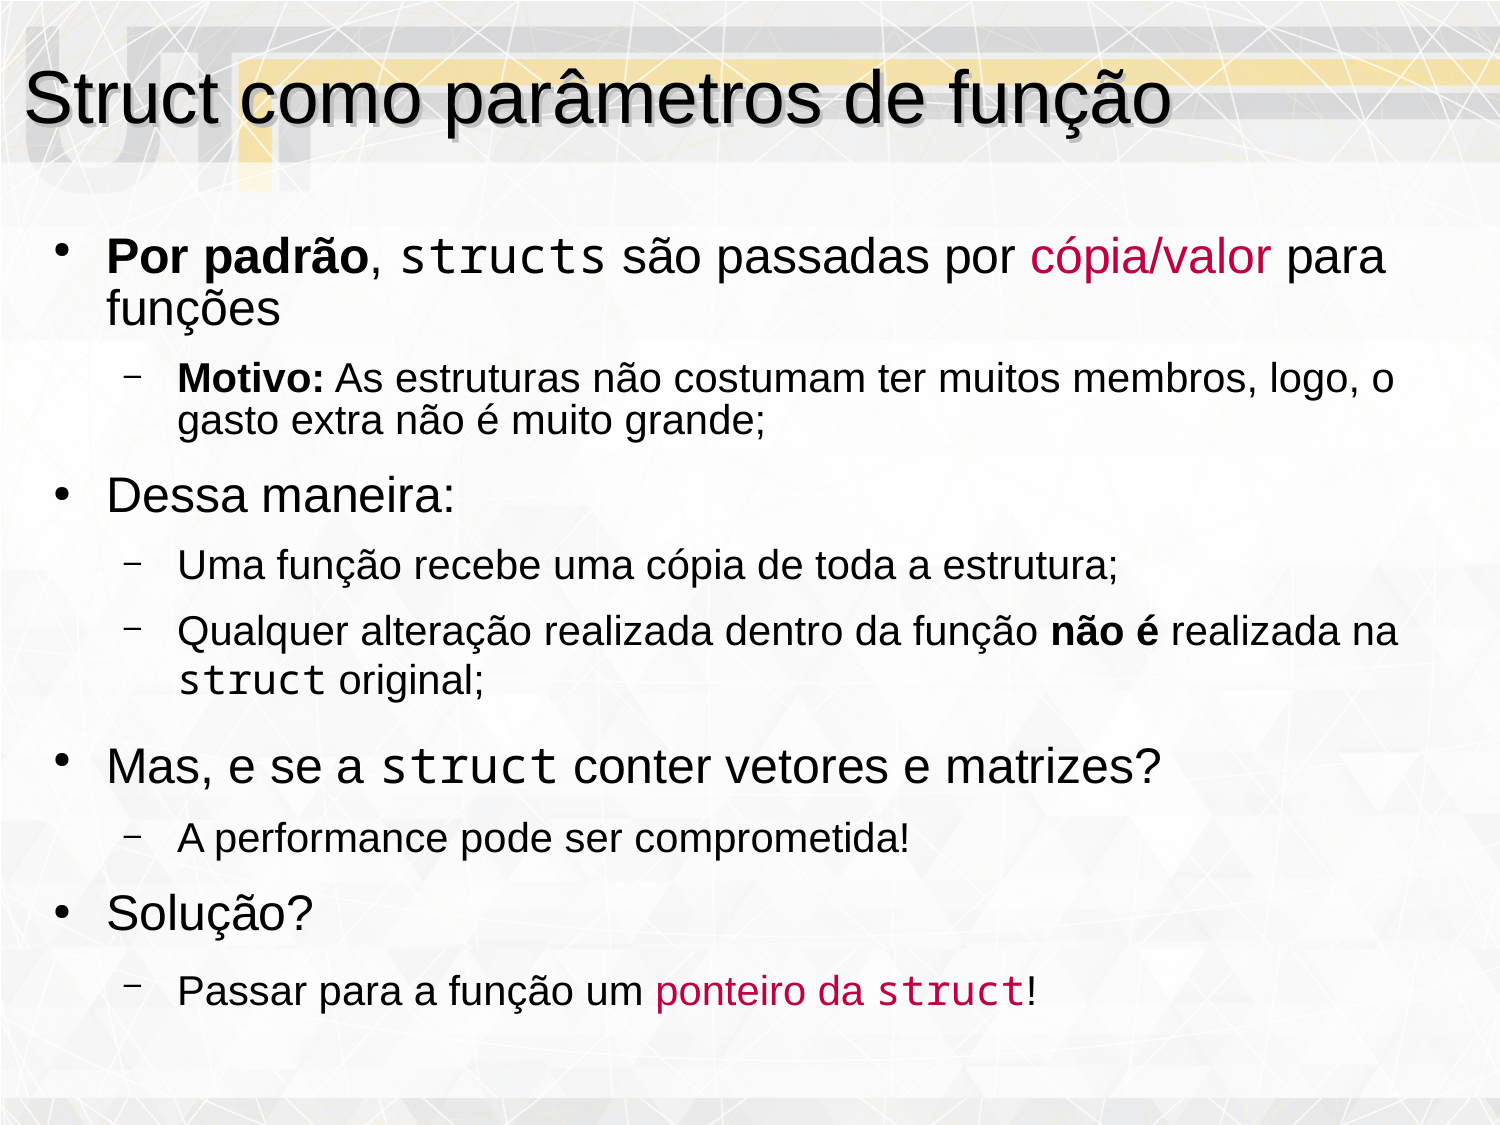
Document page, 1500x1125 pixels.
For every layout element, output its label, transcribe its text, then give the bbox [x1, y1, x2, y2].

list Por padrão, structs são passadas por cópia/valor para funções Motivo: As estruturas não costumam ter muitos membros, logo, o gasto extra não é muito grande; Dessa maneira: Uma função recebe uma cópia de toda a estrutura; Qualquer alteração realizada dentro da função não é realizada na struct original; Mas, e se a struct conter vetores e matrizes? A performance pode ser comprometida! Solução? Passar para a função um ponteiro da struct! [35, 224, 1477, 1087]
title Struct como parâmetros de função [23, 18, 1489, 178]
